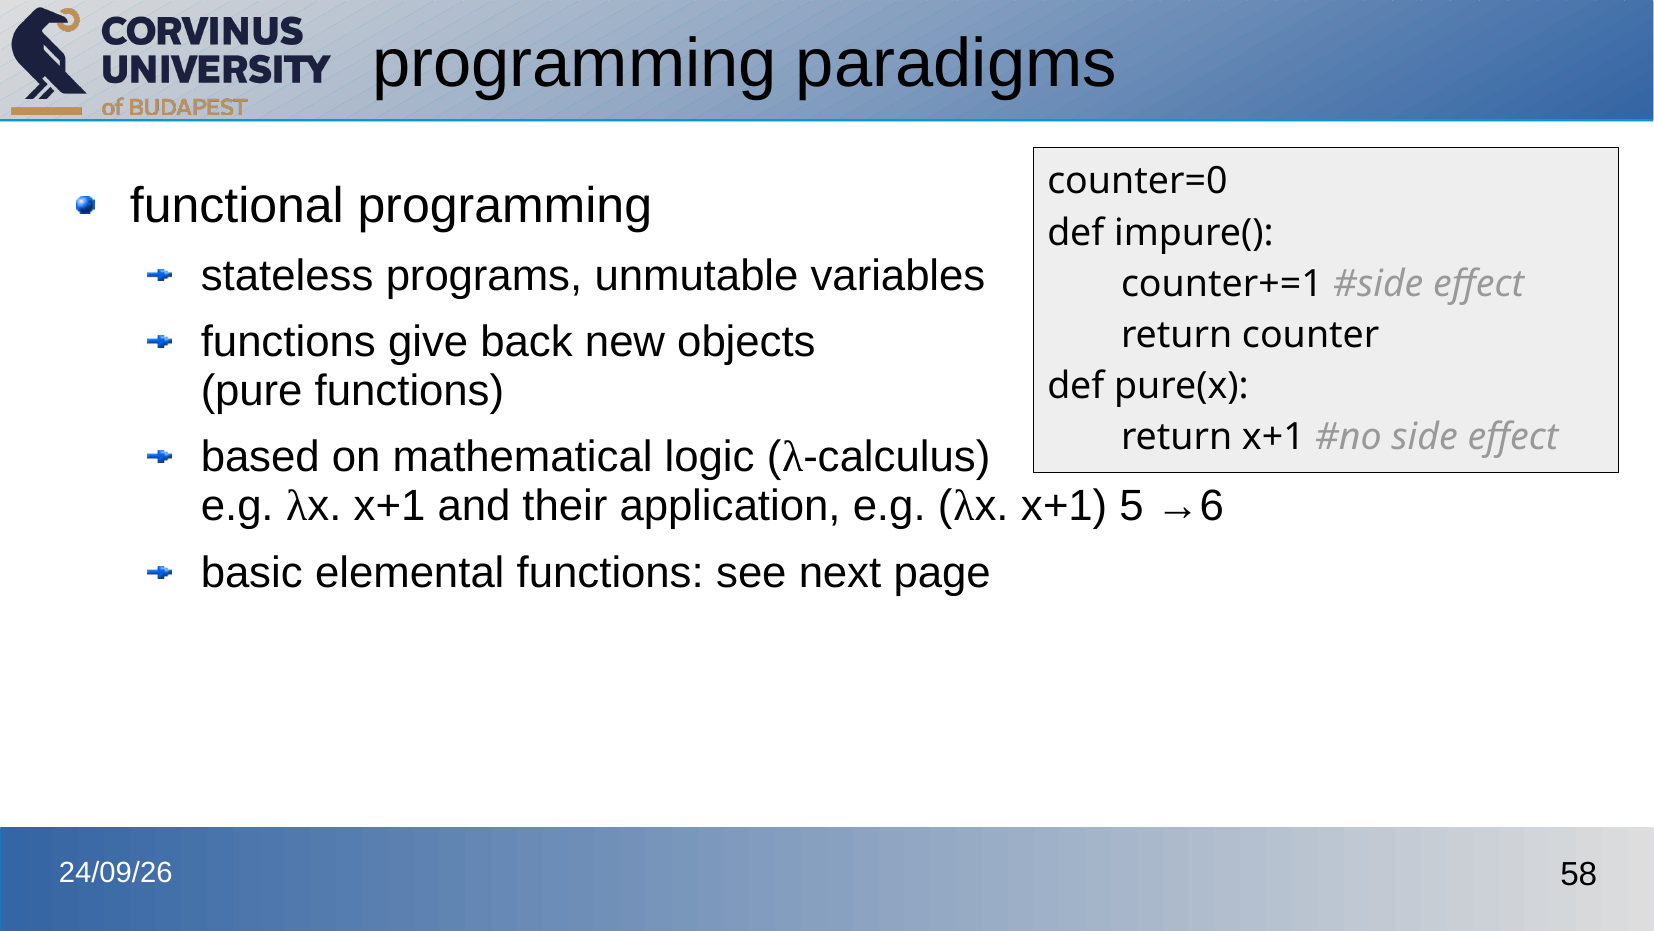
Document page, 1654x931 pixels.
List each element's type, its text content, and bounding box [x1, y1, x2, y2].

list functional programming stateless programs, unmutable variables functions give back new objects (pure functions) based on mathematical logic (λ-calculus) e.g. λx. x+1 and their application, e.g. (λx. x+1) 5 →6 basic elemental functions: see next page [59, 177, 1595, 768]
text_box counter=0 def impure(): counter+=1 #side effect return counter def pure(x): return x+1 #no side effect [1033, 147, 1619, 473]
title programming paradigms [372, 23, 1625, 103]
picture [11, 7, 331, 115]
